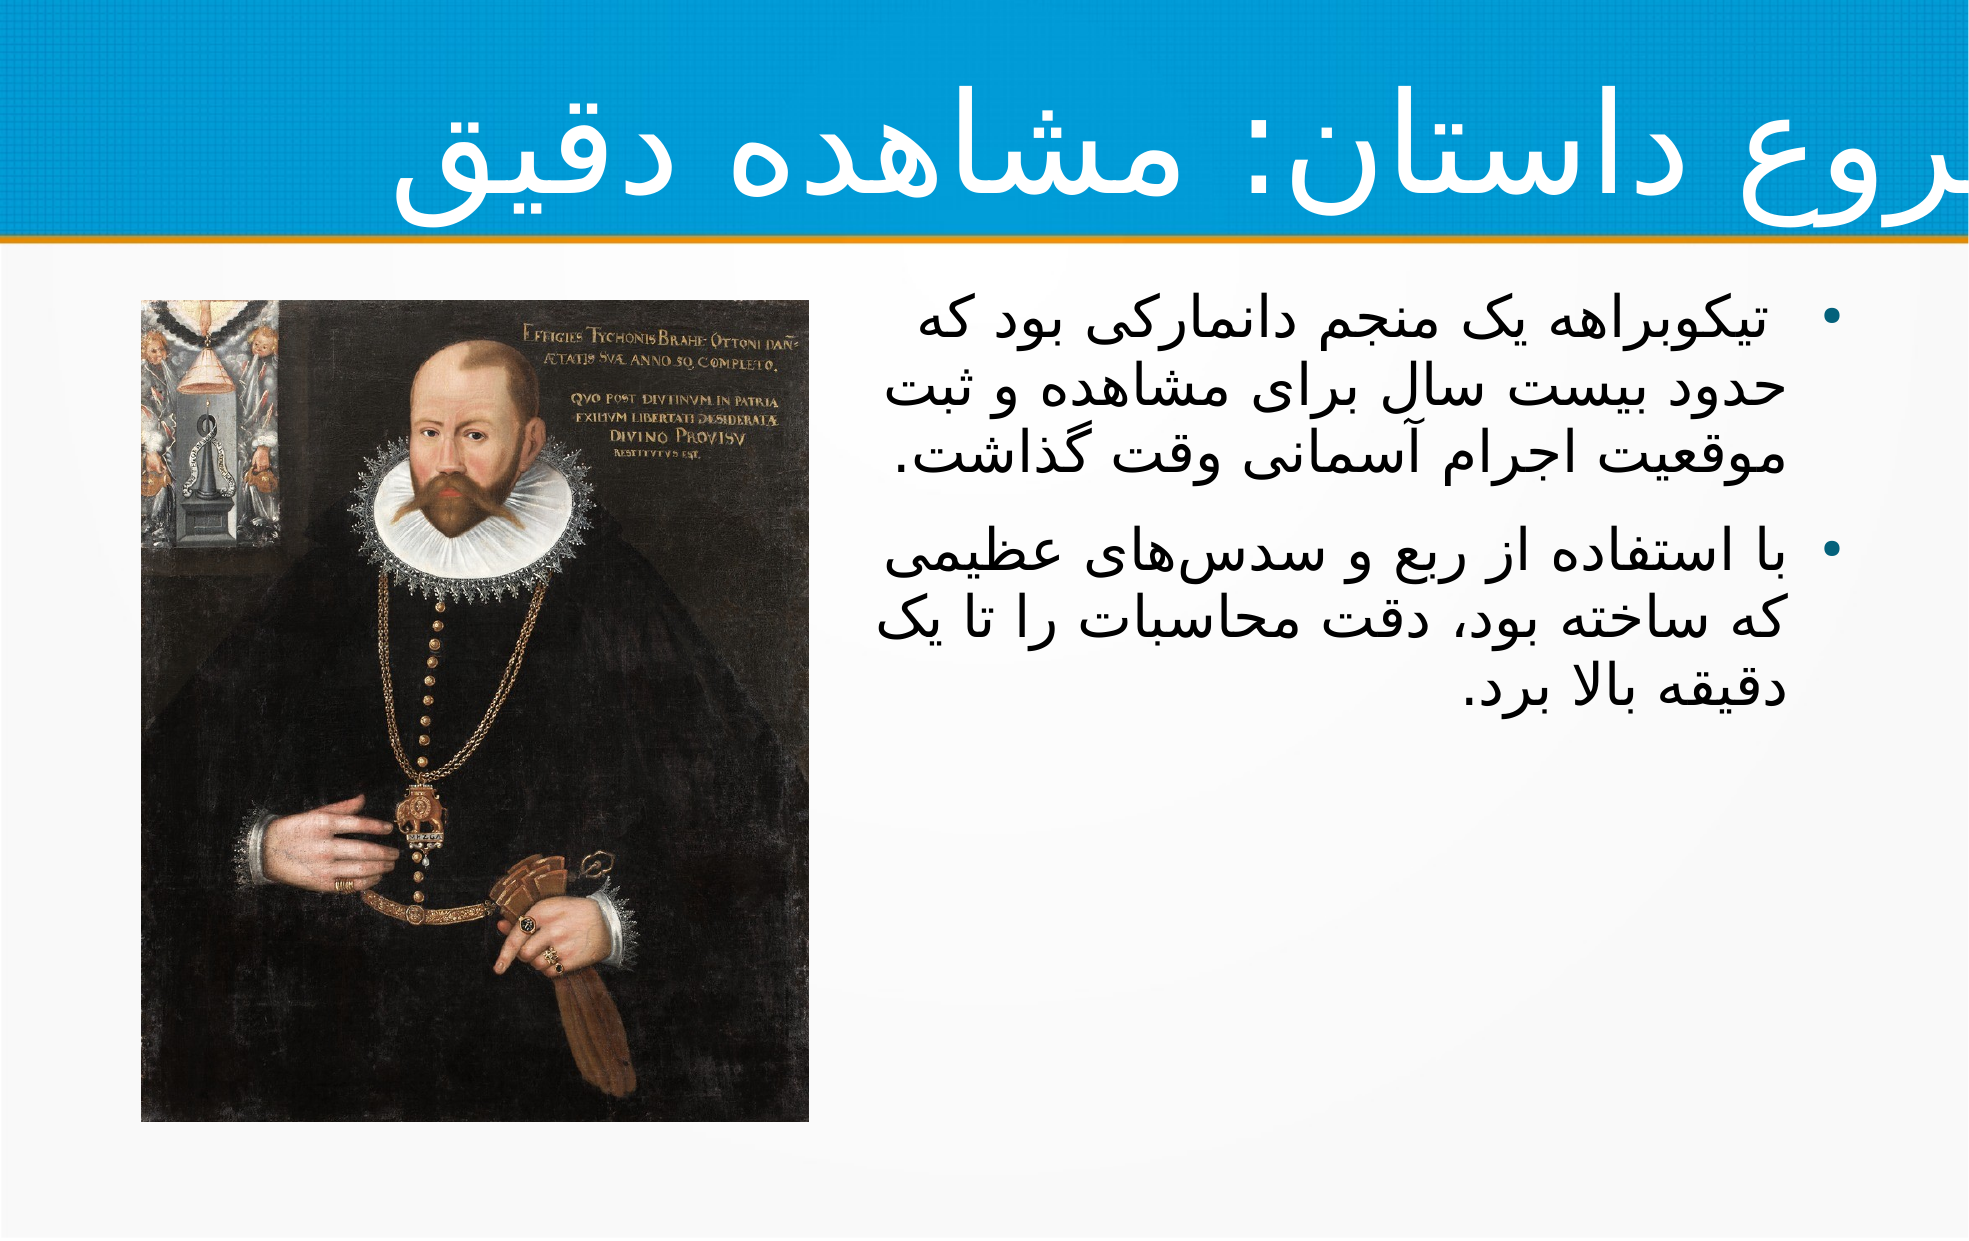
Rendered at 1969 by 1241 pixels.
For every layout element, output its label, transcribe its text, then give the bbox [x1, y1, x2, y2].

title شروع داستان: مشاهده دقیق [389, 19, 1969, 227]
picture [0, 233, 1969, 1241]
list تیکوبراهه یک منجم دانمارکی بود که حدود بیست سال برای مشاهده و ثبت موقعیت اجرام آسمانی وقت گذاشت. با استفاده از ربع و سدس‌های عظیمی که ساخته بود، دقت محاسبات را تا یک دقیقه بالا برد. [838, 283, 1861, 1182]
